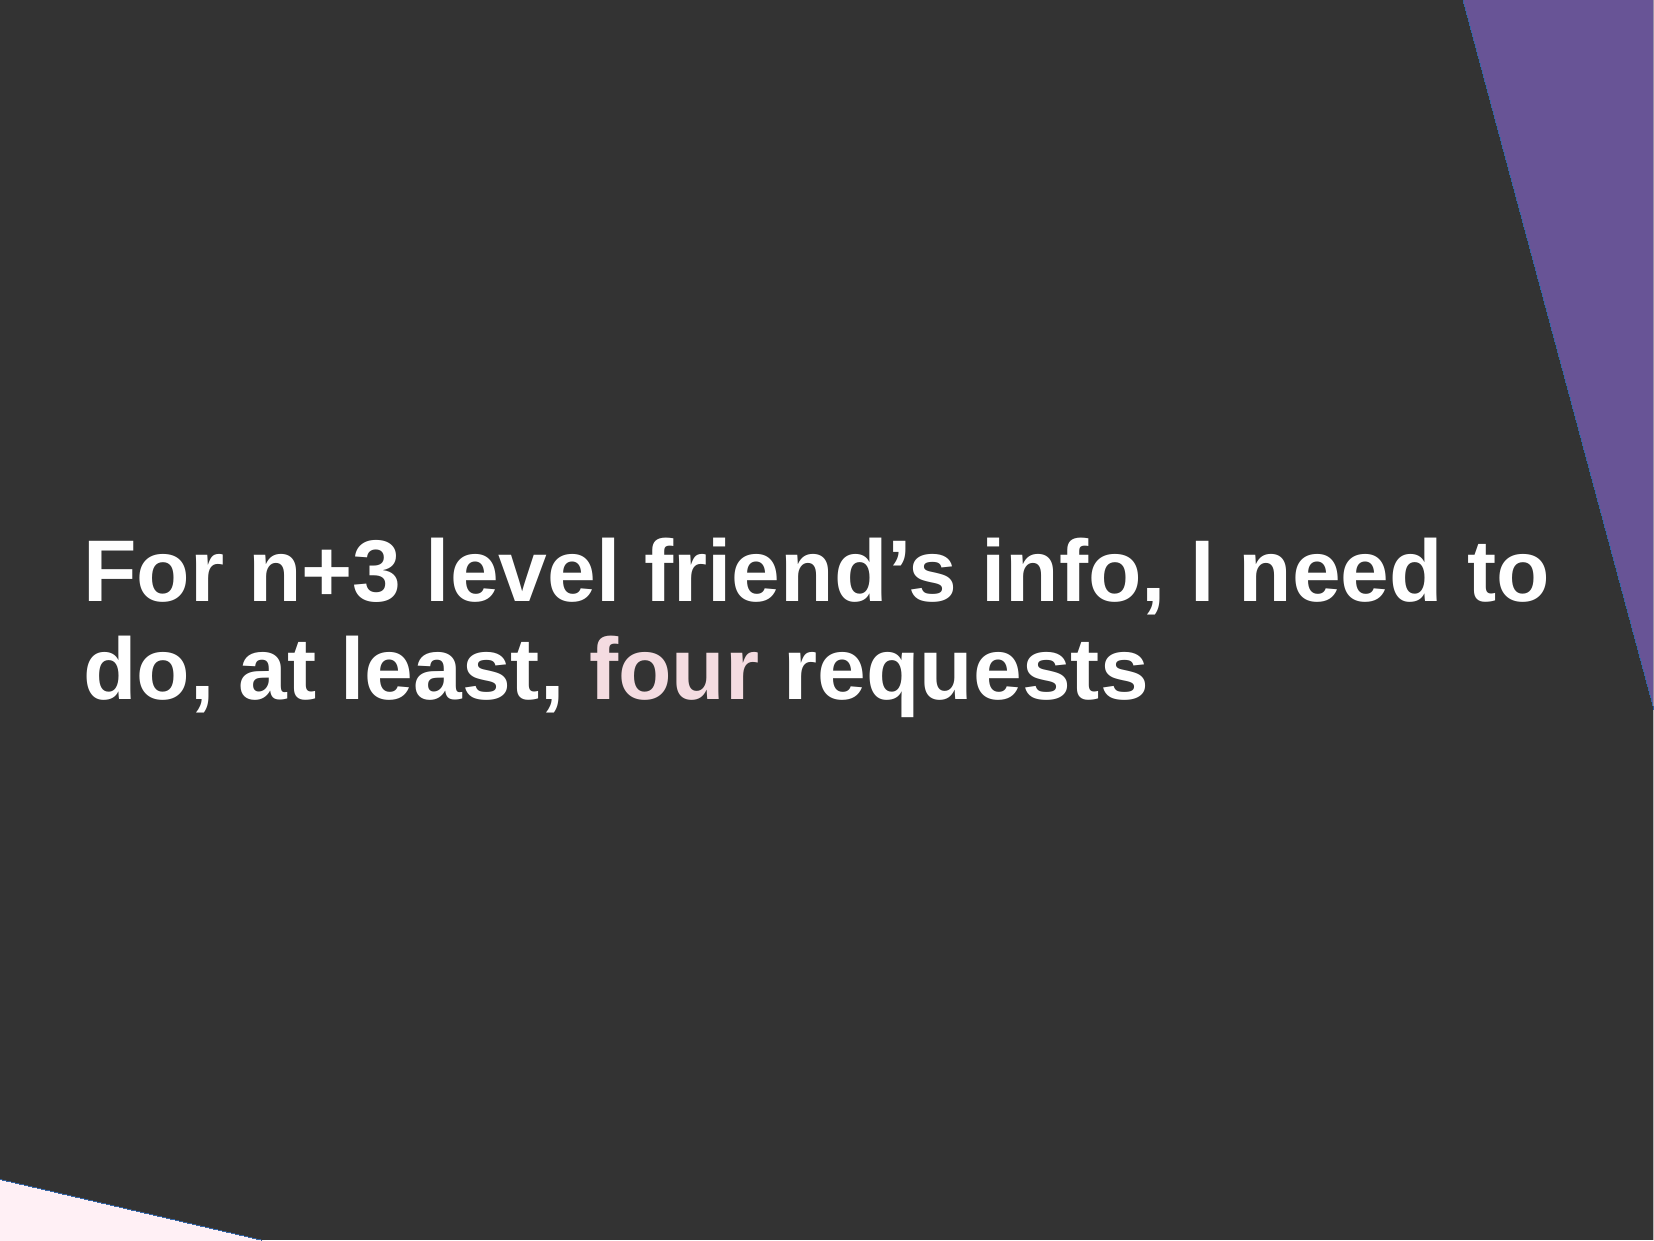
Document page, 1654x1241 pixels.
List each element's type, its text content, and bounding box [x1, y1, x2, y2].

title For n+3 level friend’s info, I need to do, at least, four requests [83, 522, 1571, 718]
text_box [0, 1179, 266, 1241]
text_box [1463, 0, 1654, 710]
